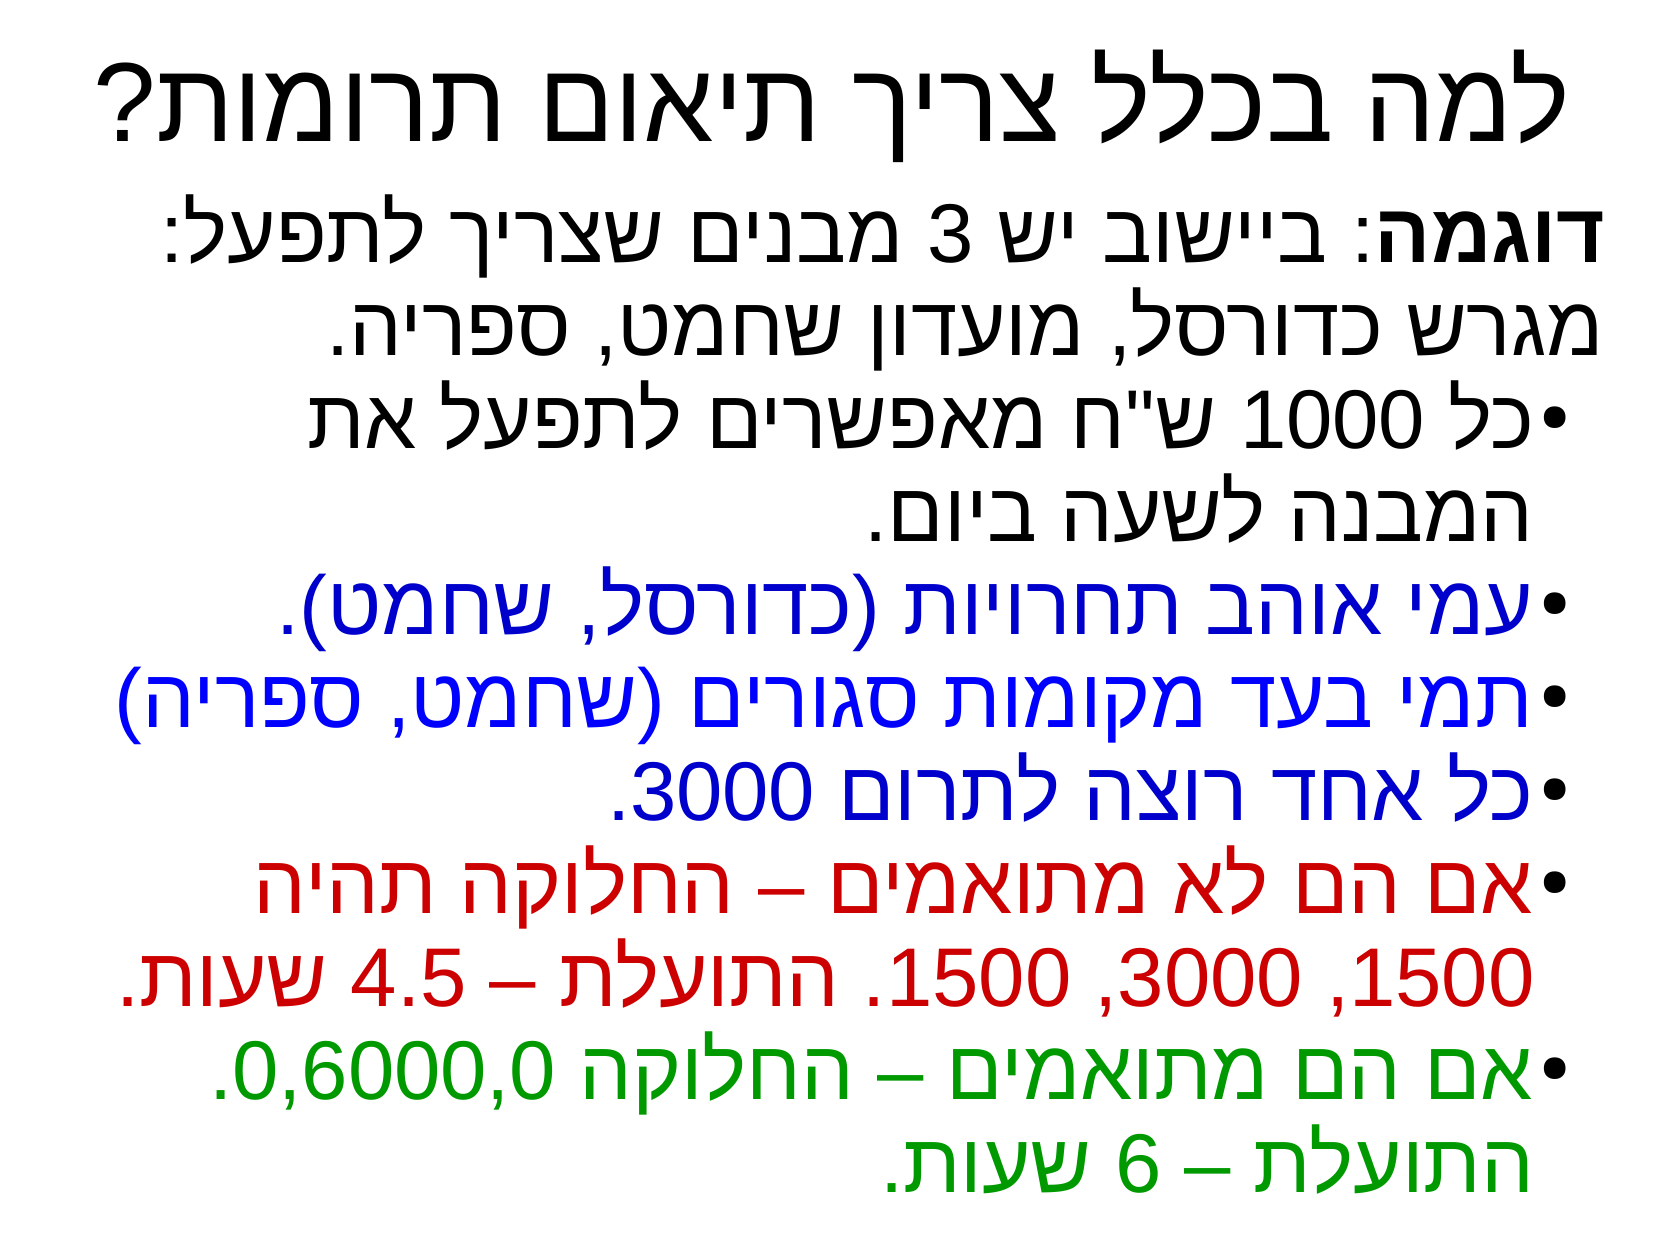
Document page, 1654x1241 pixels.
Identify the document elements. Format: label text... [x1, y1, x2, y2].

title למה בכלל צריך תיאום תרומות? [45, 0, 1621, 180]
text_box דוגמה: ביישוב יש 3 מבנים שצריך לתפעל: מגרש כדורסל, מועדון שחמט, ספריה. כל 1000 ש"ח מאפשרים לתפעל את המבנה לשעה ביום. עמי אוהב תחרויות (כדורסל, שחמט). תמי בעד מקומות סגורים (שחמט, ספריה) כל אחד רוצה לתרום 3000. אם הם לא מתואמים – החלוקה תהיה 1500, 3000, 1500. התועלת – 4.5 שעות. אם הם מתואמים – החלוקה 0,6000,0. התועלת – 6 שעות. [45, 180, 1621, 1218]
